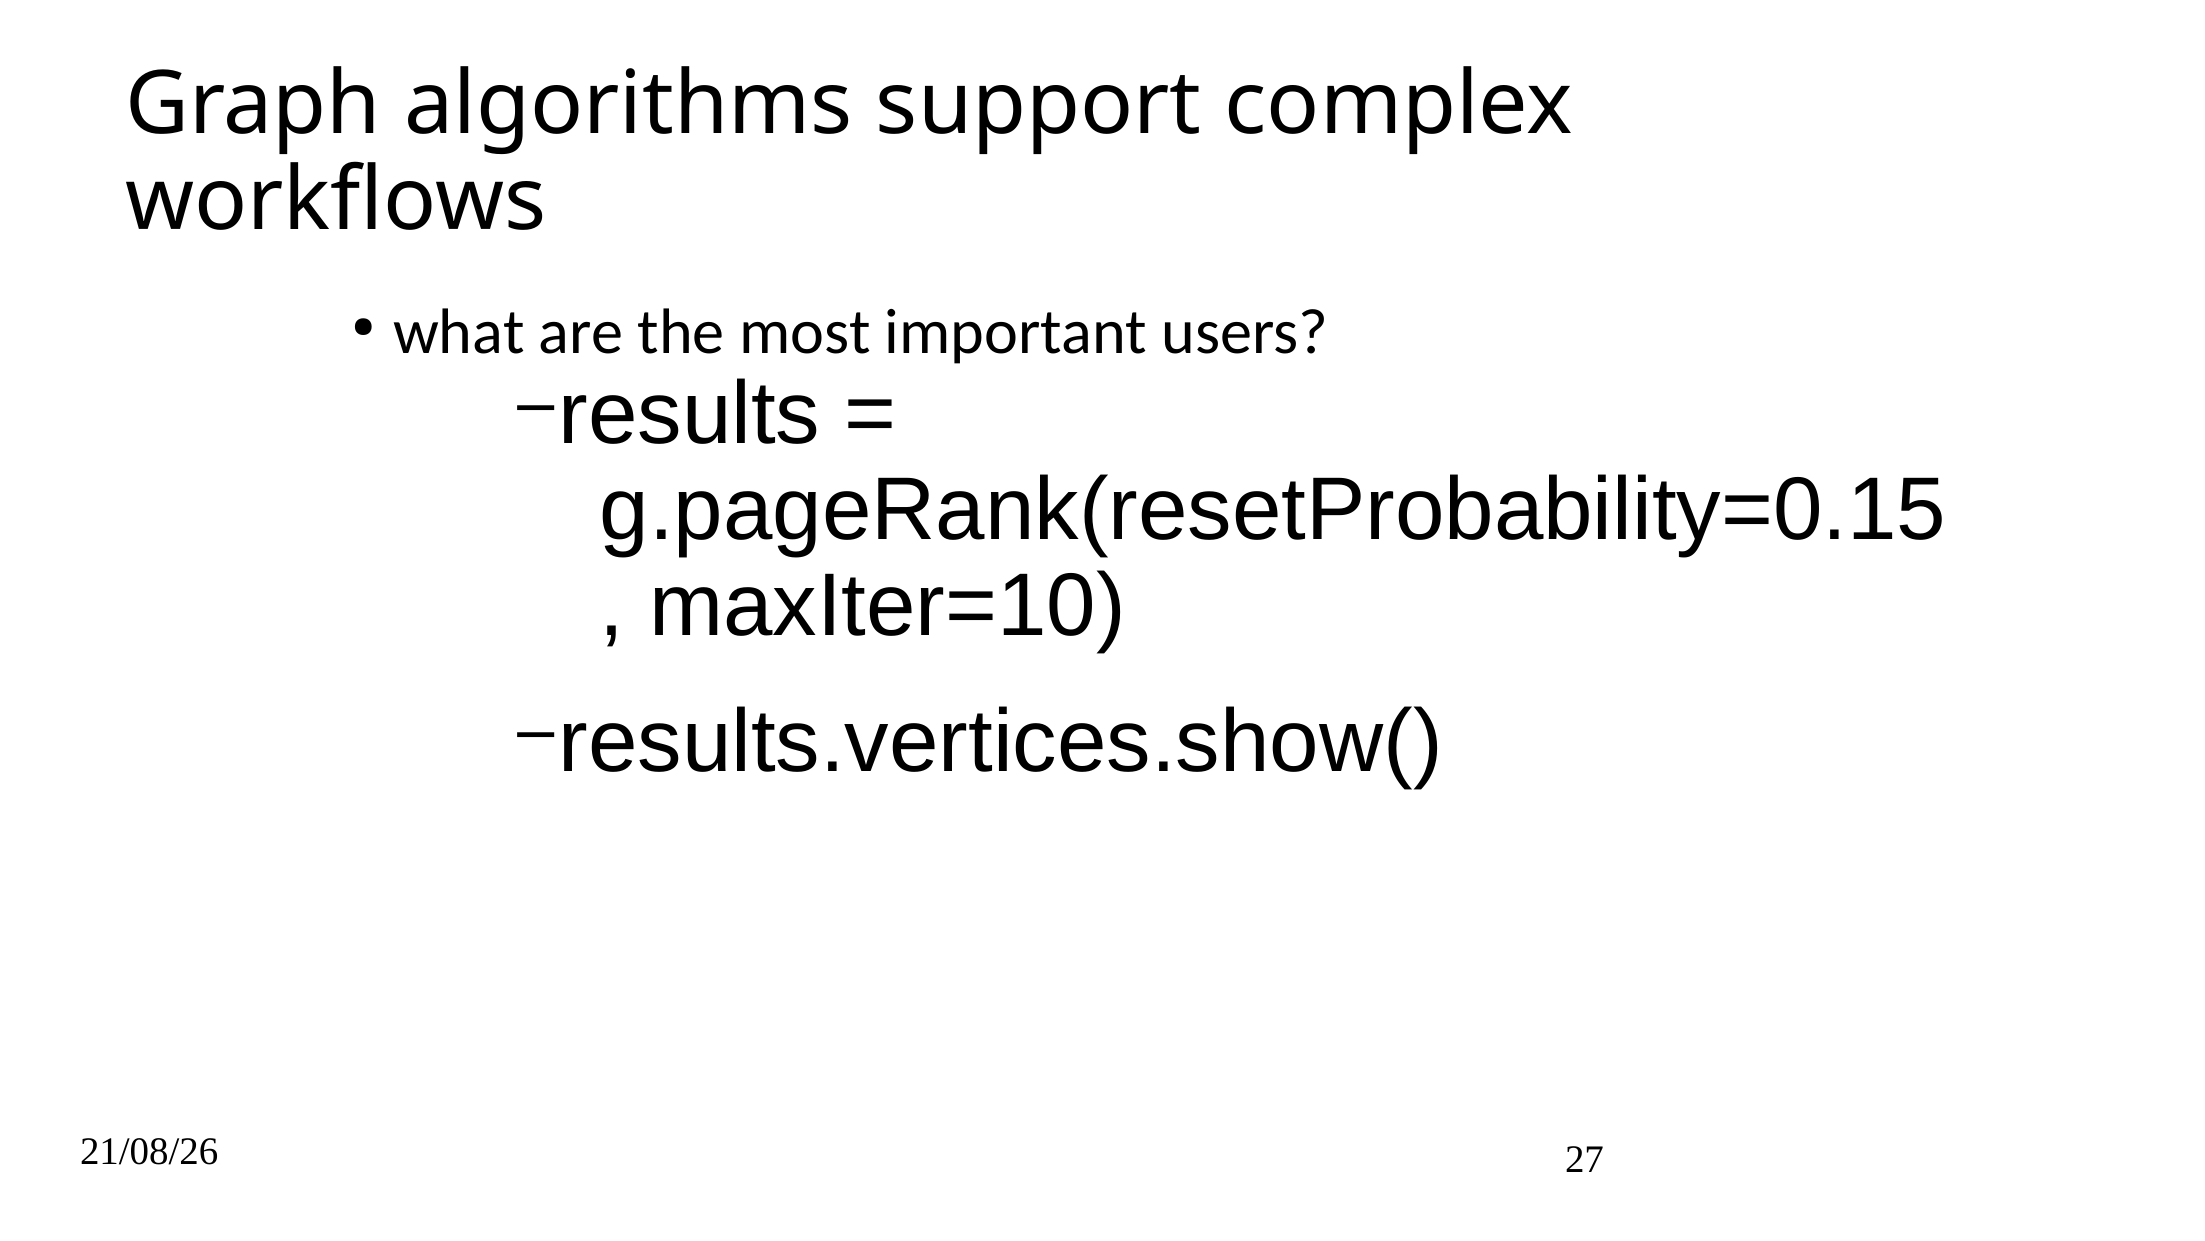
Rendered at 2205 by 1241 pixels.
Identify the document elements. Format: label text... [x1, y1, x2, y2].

list what are the most important users? results = g.pageRank(resetProbability=0.15, maxIter=10) results.vertices.show() [336, 290, 1985, 1010]
text_box 25-11-2022 [80, 1126, 594, 1241]
title Graph algorithms support complex workflows [110, 49, 1985, 257]
text_box [1564, 1133, 2079, 1241]
